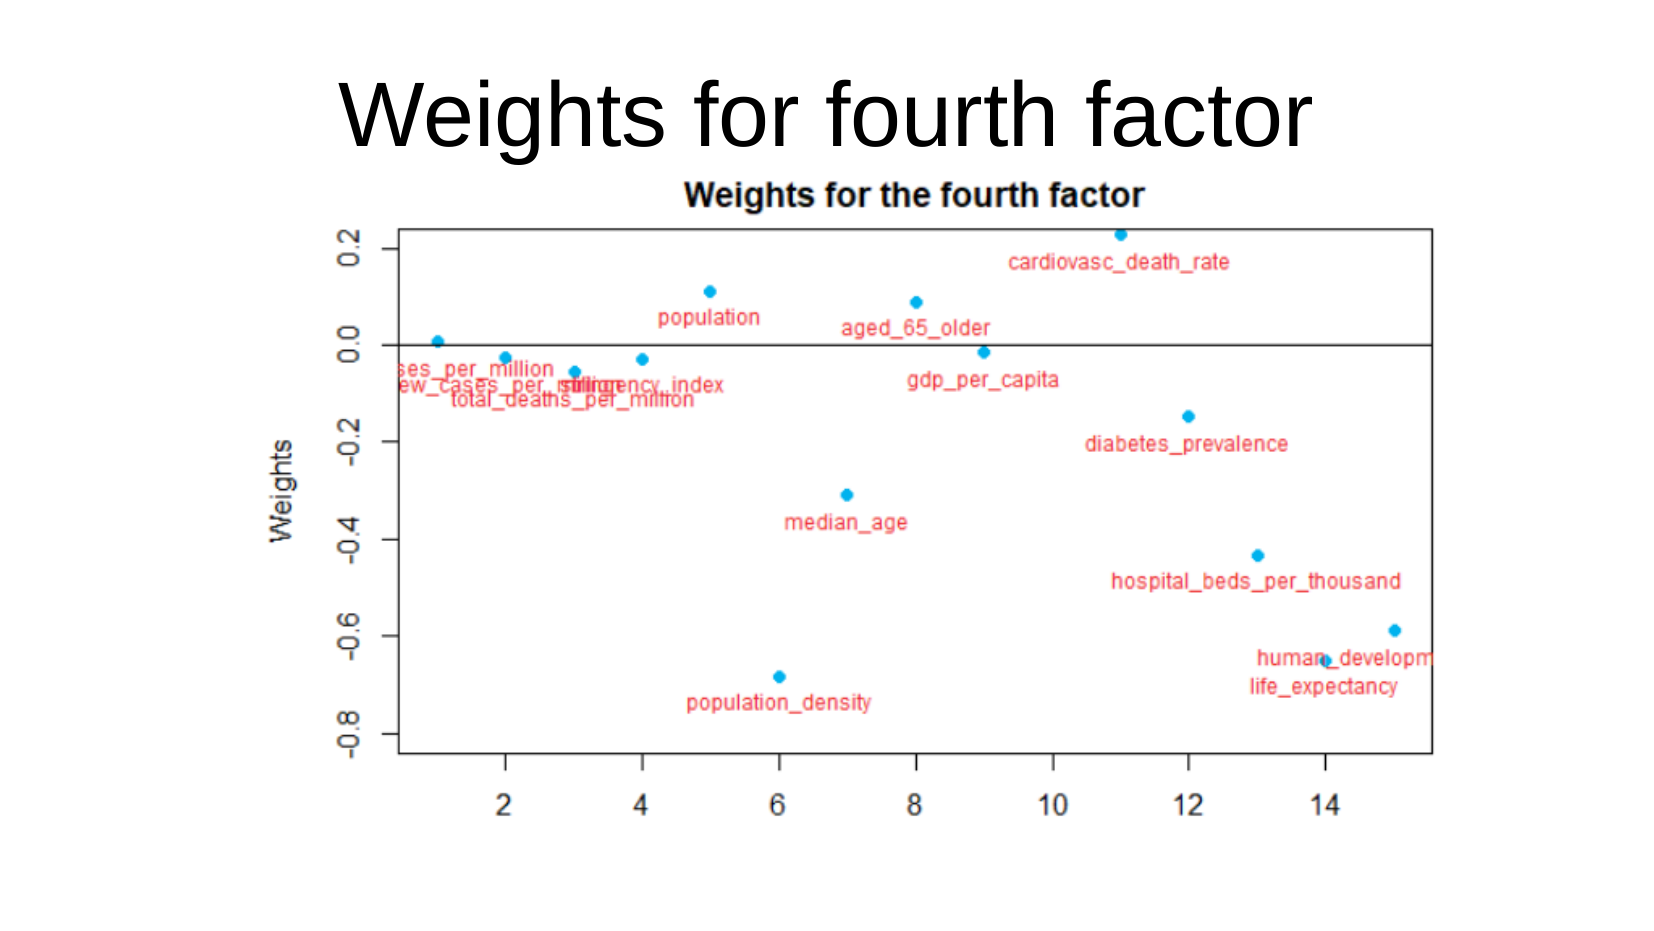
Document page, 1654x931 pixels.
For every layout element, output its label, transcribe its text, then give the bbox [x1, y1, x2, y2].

title Weights for fourth factor [82, 37, 1571, 193]
picture [261, 167, 1456, 863]
